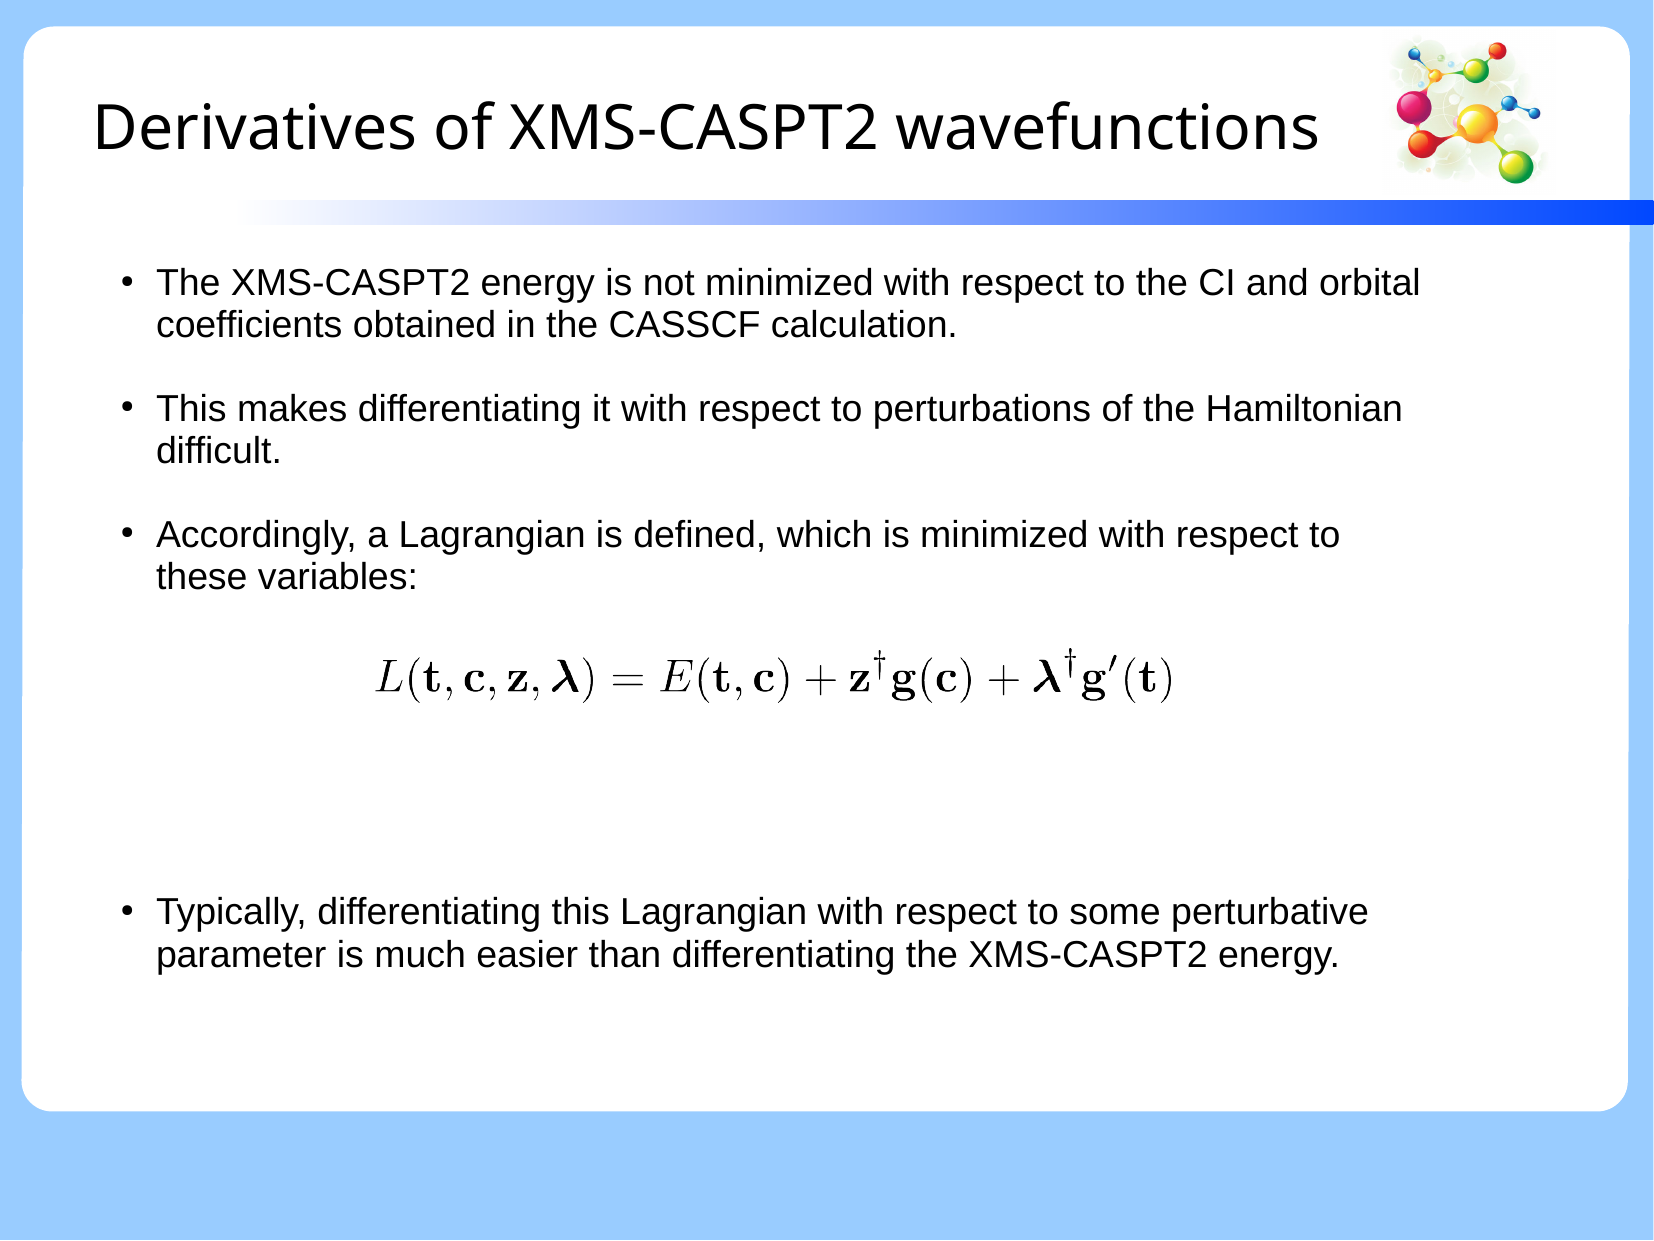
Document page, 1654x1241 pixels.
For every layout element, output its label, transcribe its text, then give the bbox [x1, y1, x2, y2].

picture [375, 648, 1171, 703]
picture [1382, 29, 1556, 195]
title Derivatives of XMS-CASPT2 wavefunctions [82, 49, 1332, 201]
text_box The XMS-CASPT2 energy is not minimized with respect to the CI and orbital coefficients obtained in the CASSCF calculation. This makes differentiating it with respect to perturbations of the Hamiltonian difficult. Accordingly, a Lagrangian is defined, which is minimized with respect to these variables: Typically, differentiating this Lagrangian with respect to some perturbative parameter is much easier than differentiating the XMS-CASPT2 energy. [105, 253, 1456, 1096]
